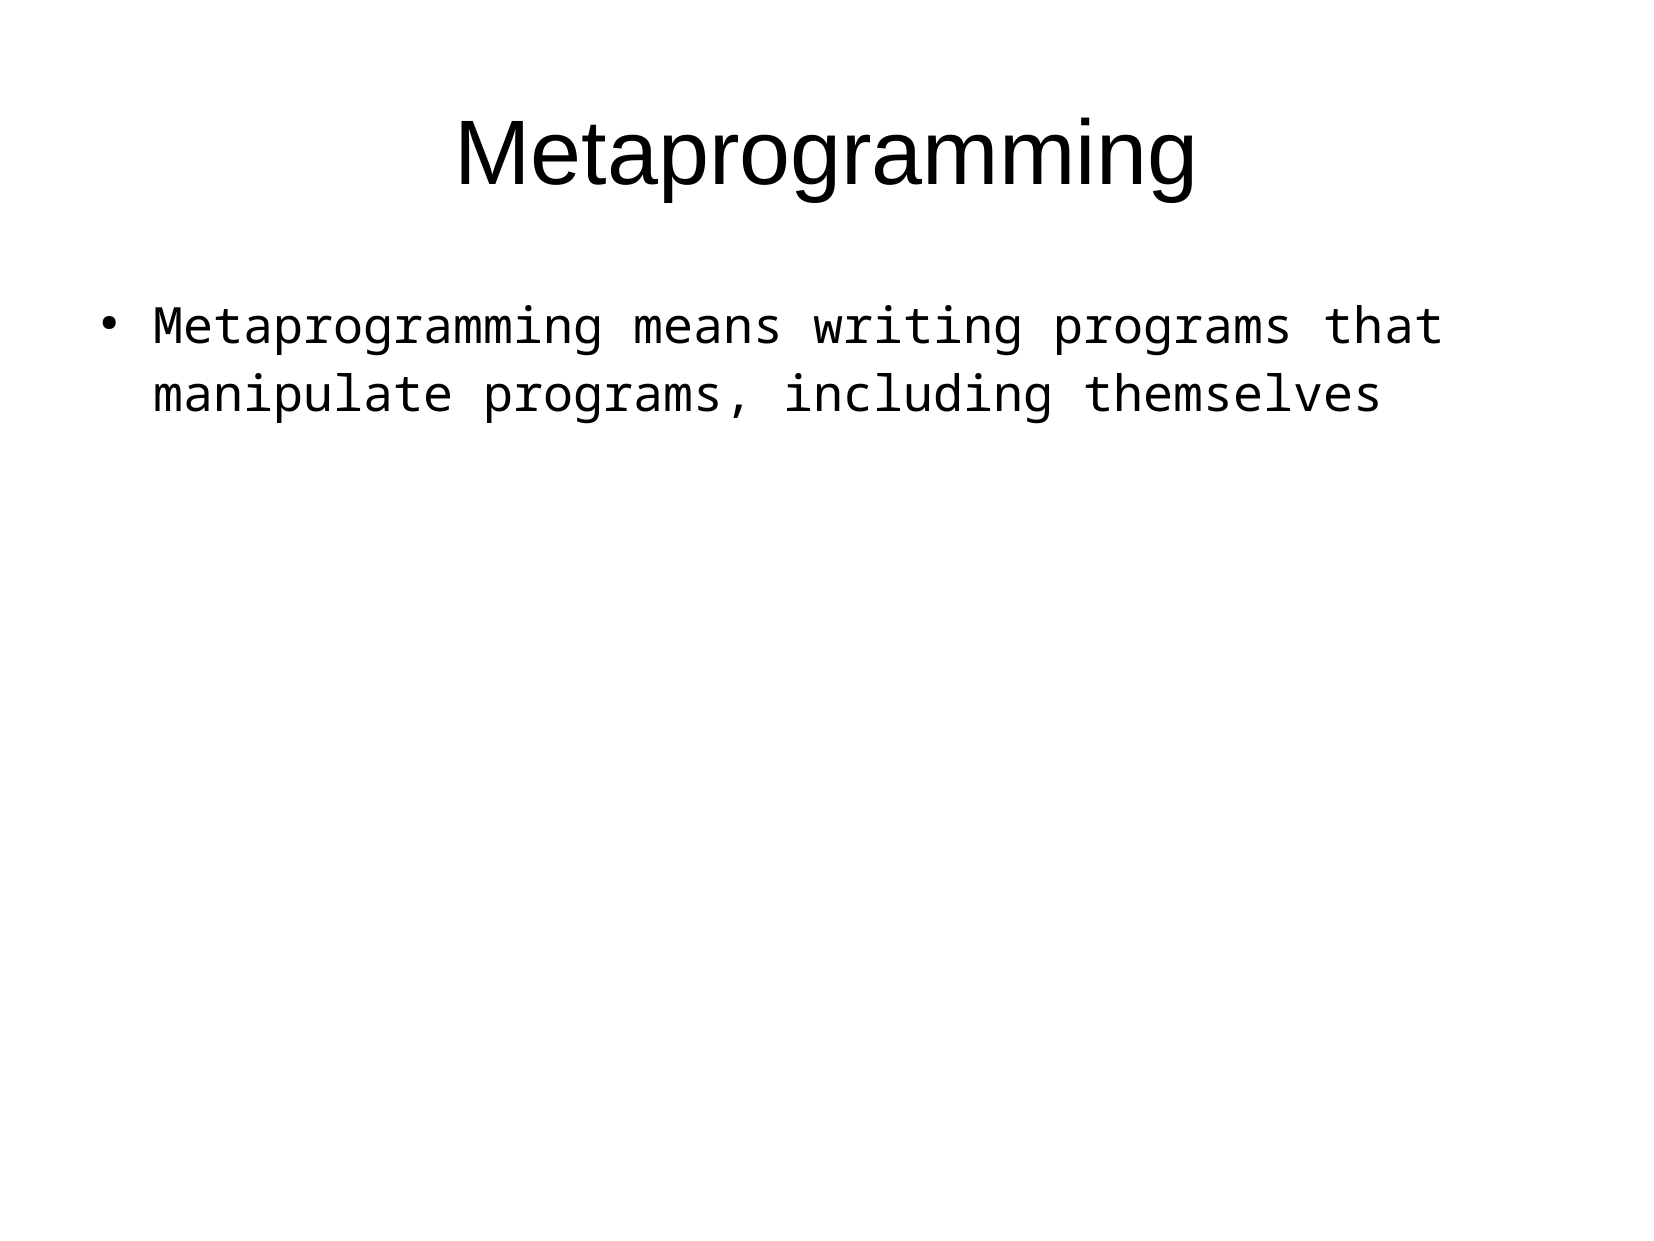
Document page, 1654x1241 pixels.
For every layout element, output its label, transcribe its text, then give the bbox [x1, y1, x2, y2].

title Metaprogramming [82, 49, 1571, 257]
list Metaprogramming means writing programs that manipulate programs, including themselves [82, 290, 1571, 1010]
